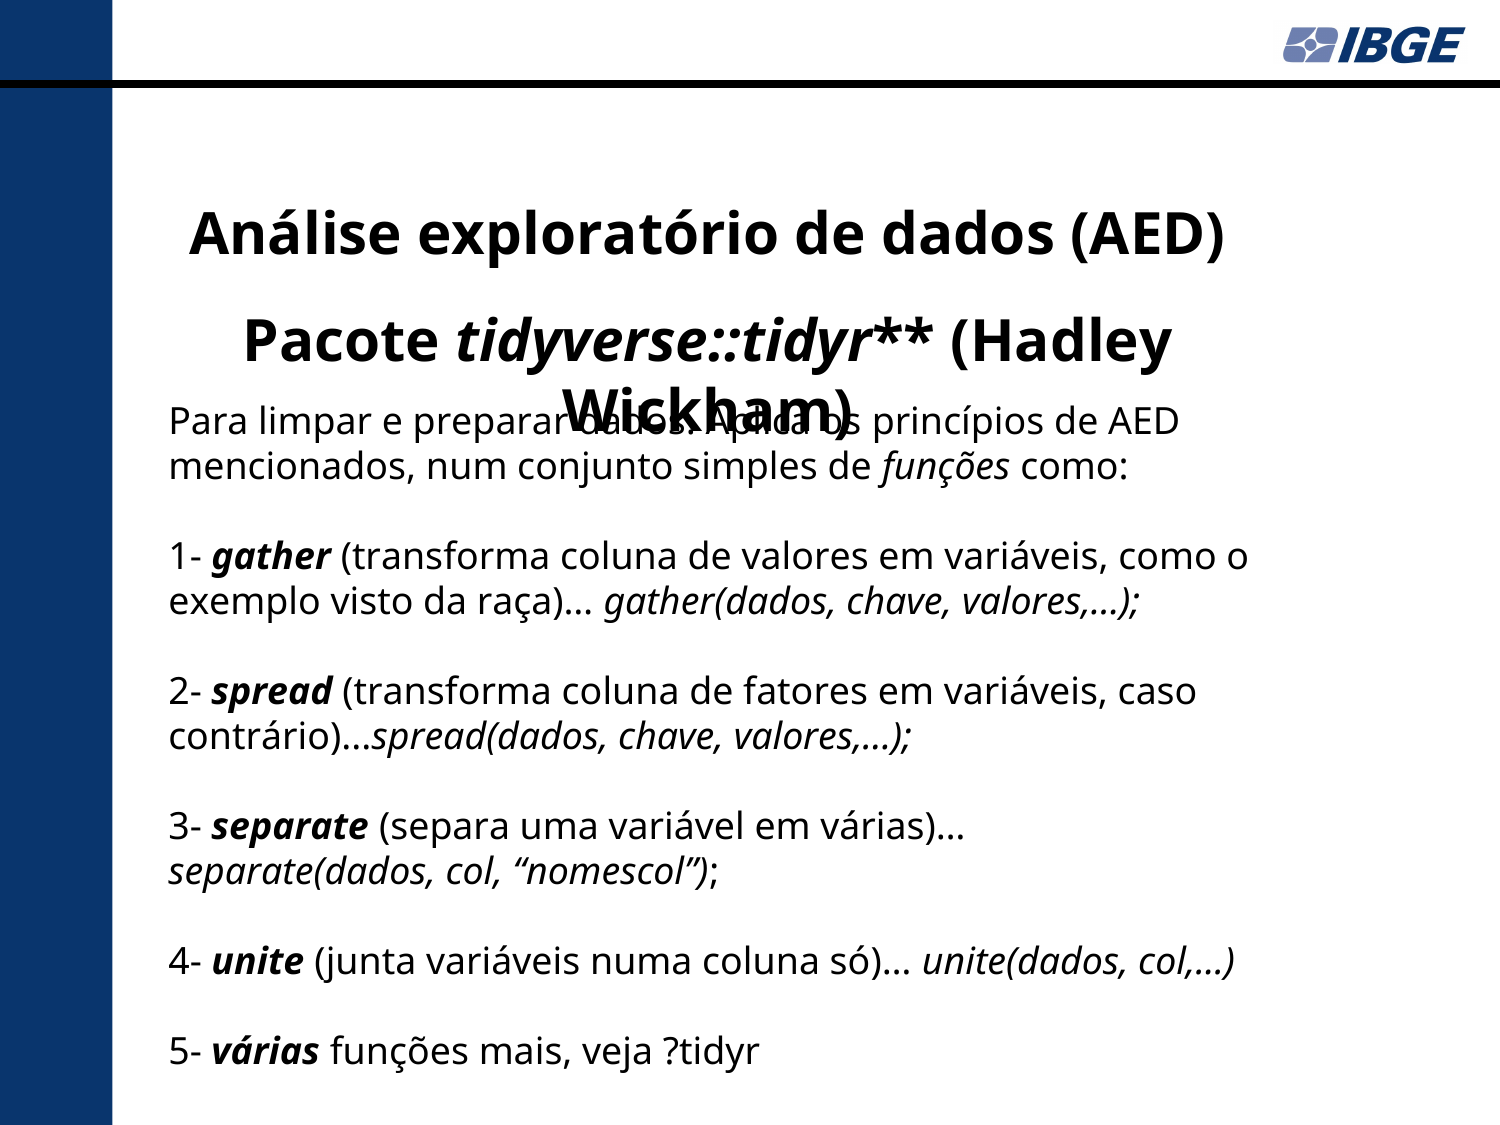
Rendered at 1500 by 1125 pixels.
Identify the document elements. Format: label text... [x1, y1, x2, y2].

text_box Para limpar e preparar dados. Aplica os princípios de AED mencionados, num conjunto simples de funções como: 1- gather (transforma coluna de valores em variáveis, como o exemplo visto da raça)… gather(dados, chave, valores,…); 2- spread (transforma coluna de fatores em variáveis, caso contrário)...spread(dados, chave, valores,…); 3- separate (separa uma variável em várias)… separate(dados, col, “nomescol”); 4- unite (junta variáveis numa coluna só)… unite(dados, col,...) 5- várias funções mais, veja ?tidyr [153, 389, 1418, 1081]
text_box Análise exploratório de dados (AED) Pacote tidyverse::tidyr** (Hadley Wickham) [174, 188, 1426, 451]
picture [1273, 20, 1468, 64]
